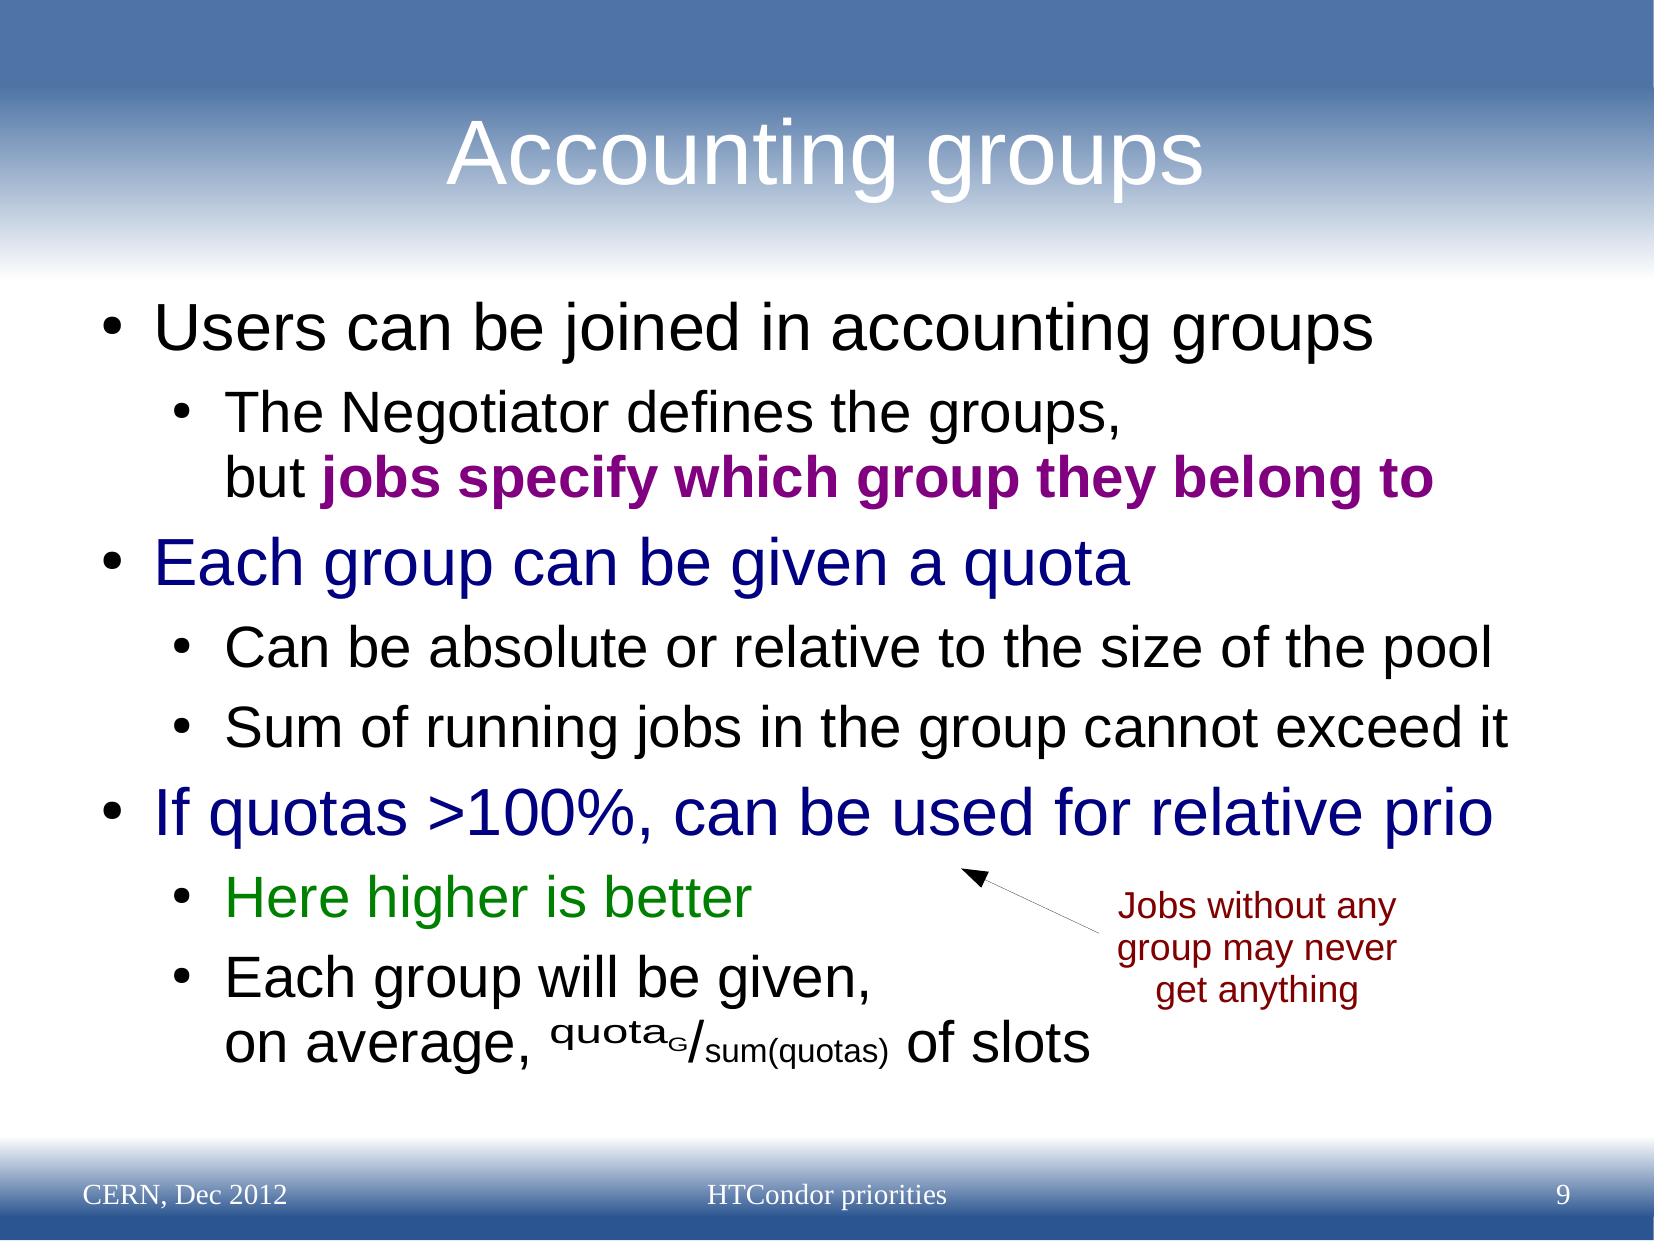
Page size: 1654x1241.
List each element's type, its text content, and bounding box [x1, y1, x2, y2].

title Accounting groups [82, 56, 1571, 250]
text_box Jobs without any group may never get anything [1102, 877, 1413, 1018]
list Users can be joined in accounting groups The Negotiator defines the groups, but jobs specify which group they belong to Each group can be given a quota Can be absolute or relative to the size of the pool Sum of running jobs in the group cannot exceed it If quotas >100%, can be used for relative prio Here higher is better Each group will be given, on average, quotaG/sum(quotas) of slots [82, 290, 1571, 1109]
